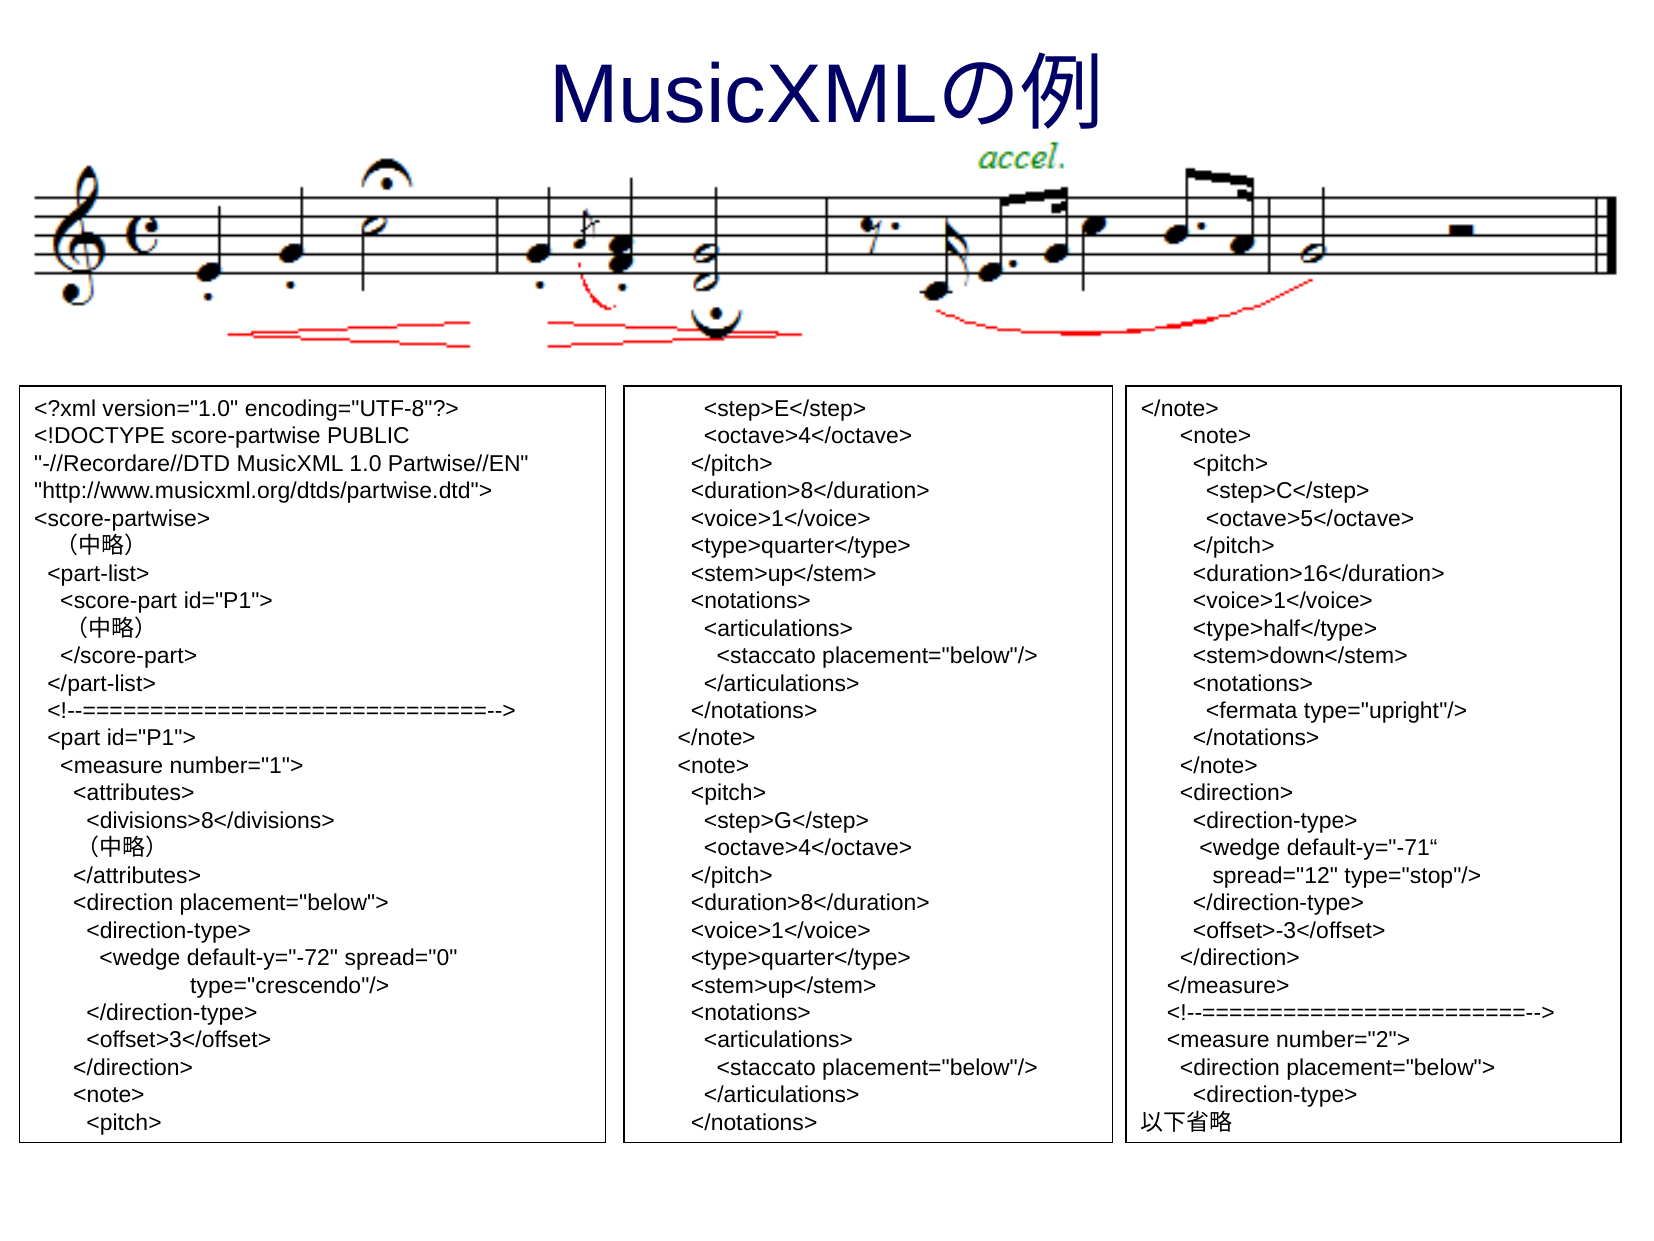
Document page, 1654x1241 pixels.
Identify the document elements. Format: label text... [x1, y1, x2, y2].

text_box <?xml version="1.0" encoding="UTF-8"?> <!DOCTYPE score-partwise PUBLIC "-//Recordare//DTD MusicXML 1.0 Partwise//EN" "http://www.musicxml.org/dtds/partwise.dtd"> <score-partwise> （中略） <part-list> <score-part id="P1"> （中略） </score-part> </part-list> <!--==============================--> <part id="P1"> <measure number="1"> <attributes> <divisions>8</divisions> （中略） </attributes> <direction placement="below"> <direction-type> <wedge default-y="-72" spread="0" type="crescendo"/> </direction-type> <offset>3</offset> </direction> <note> <pitch> [19, 385, 606, 1143]
text_box <step>E</step> <octave>4</octave> </pitch> <duration>8</duration> <voice>1</voice> <type>quarter</type> <stem>up</stem> <notations> <articulations> <staccato placement="below"/> </articulations> </notations> </note> <note> <pitch> <step>G</step> <octave>4</octave> </pitch> <duration>8</duration> <voice>1</voice> <type>quarter</type> <stem>up</stem> <notations> <articulations> <staccato placement="below"/> </articulations> </notations> [623, 385, 1113, 1143]
text_box </note> <note> <pitch> <step>C</step> <octave>5</octave> </pitch> <duration>16</duration> <voice>1</voice> <type>half</type> <stem>down</stem> <notations> <fermata type="upright"/> </notations> </note> <direction> <direction-type> <wedge default-y="-71“ spread="12" type="stop"/> </direction-type> <offset>-3</offset> </direction> </measure> <!--========================--> <measure number="2"> <direction placement="below"> <direction-type> 以下省略 [1126, 385, 1622, 1143]
picture [0, 110, 1650, 386]
title MusicXMLの例 [82, 25, 1571, 154]
